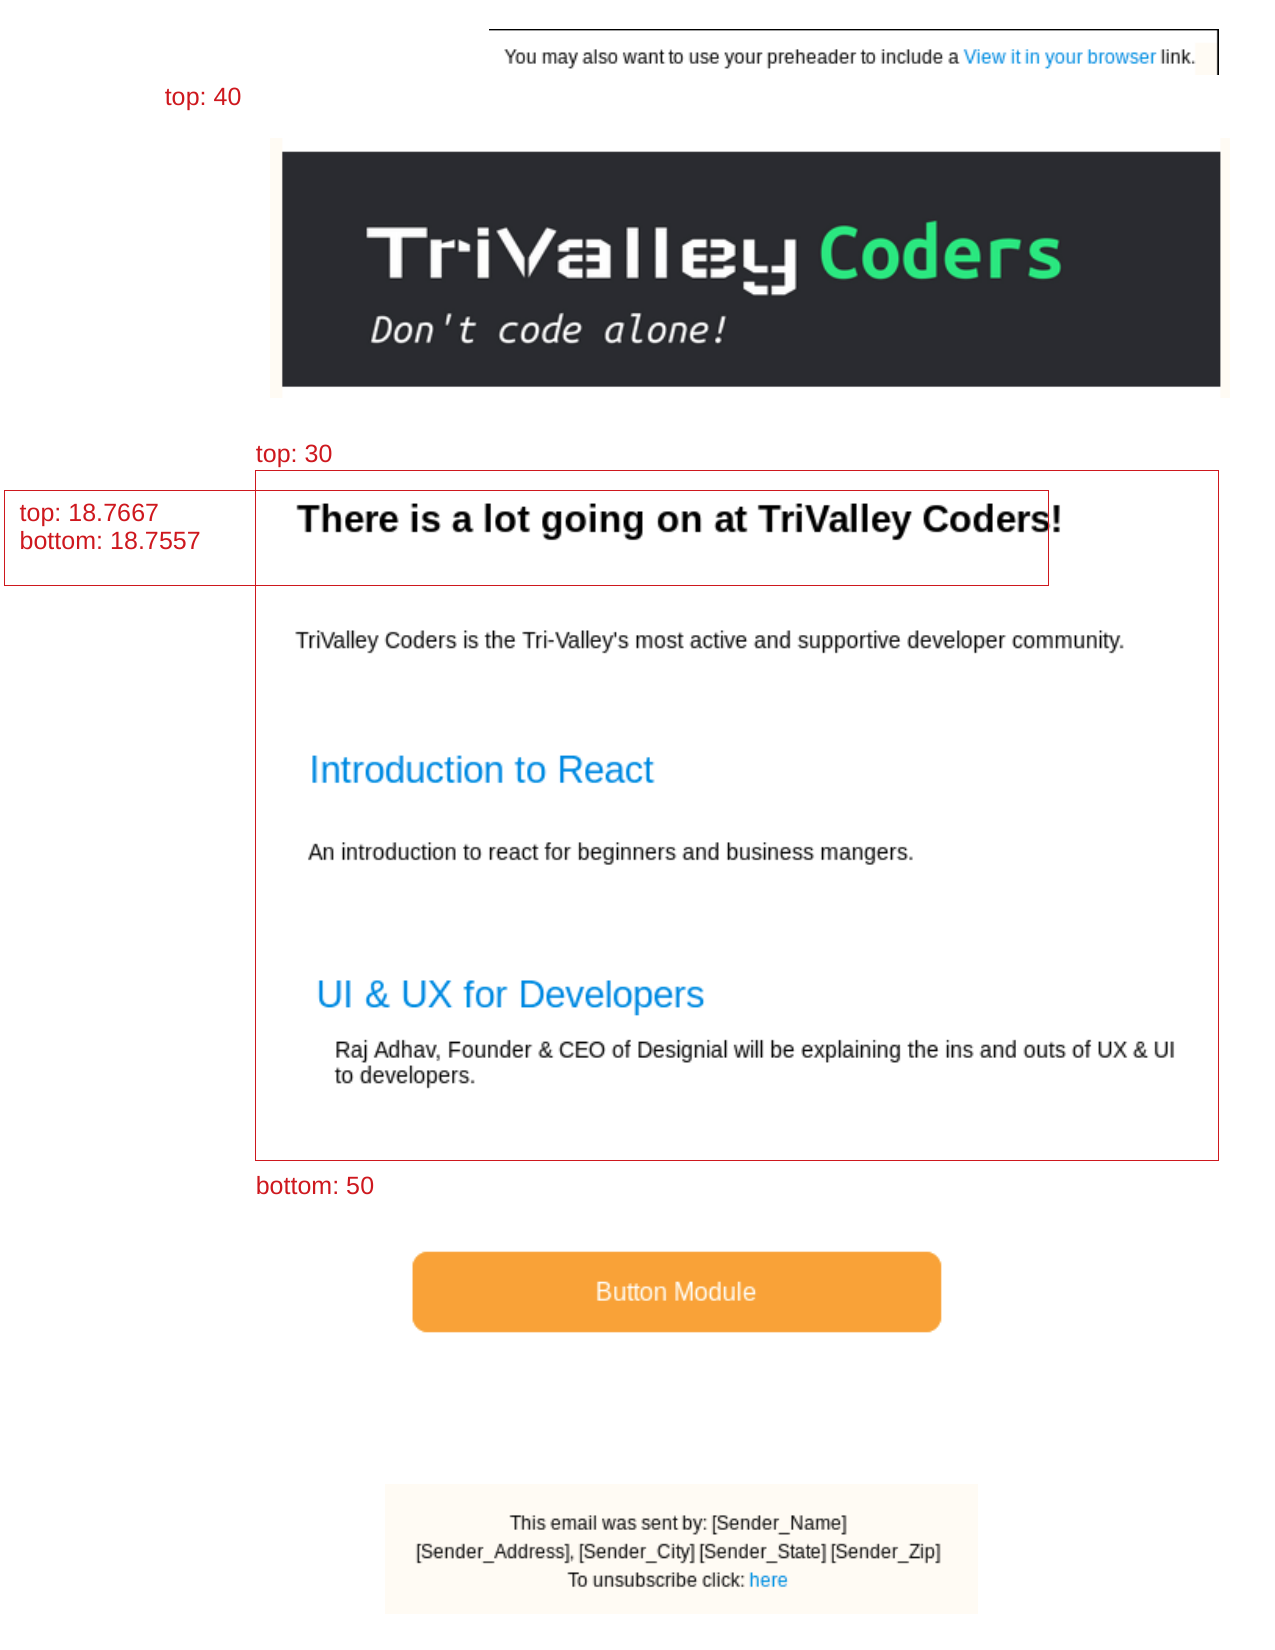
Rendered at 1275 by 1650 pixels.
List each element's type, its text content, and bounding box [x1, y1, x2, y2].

picture [270, 138, 1230, 398]
picture [355, 1219, 979, 1364]
picture [304, 965, 716, 1025]
text_box top: 18.7667 bottom: 18.7557 [4, 490, 1049, 586]
picture [296, 830, 941, 876]
picture [390, 485, 1096, 548]
picture [385, 1484, 978, 1614]
text_box top: 30 [241, 431, 390, 490]
text_box bottom: 50 [241, 1164, 390, 1240]
picture [489, 29, 1219, 76]
picture [288, 618, 1136, 666]
picture [318, 1026, 1196, 1101]
picture [297, 740, 686, 799]
text_box top: 40 [150, 75, 299, 151]
